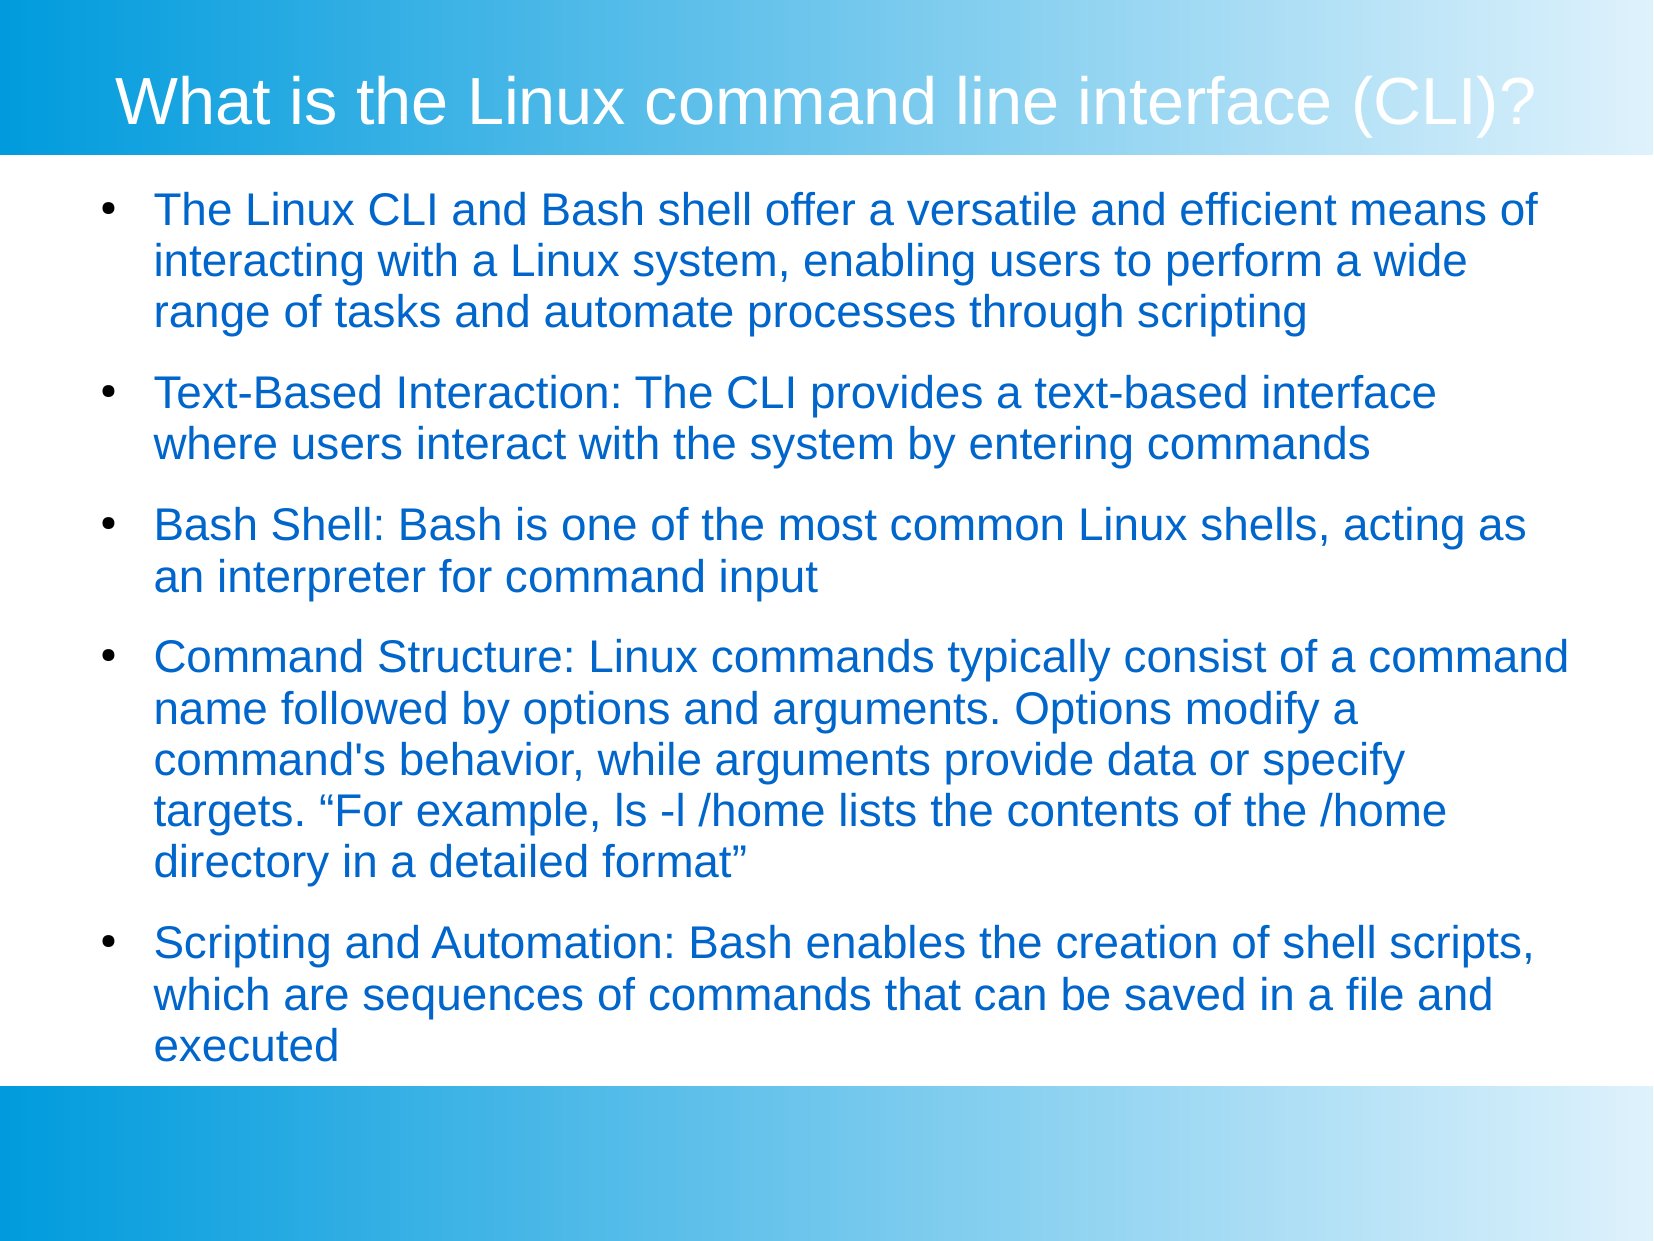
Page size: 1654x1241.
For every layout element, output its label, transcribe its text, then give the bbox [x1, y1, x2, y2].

title What is the Linux command line interface (CLI)? [82, 49, 1571, 155]
list The Linux CLI and Bash shell offer a versatile and efficient means of interacting with a Linux system, enabling users to perform a wide range of tasks and automate processes through scripting Text-Based Interaction: The CLI provides a text-based interface where users interact with the system by entering commands Bash Shell: Bash is one of the most common Linux shells, acting as an interpreter for command input Command Structure: Linux commands typically consist of a command name followed by options and arguments. Options modify a command's behavior, while arguments provide data or specify targets. “For example, ls -l /home lists the contents of the /home directory in a detailed format” Scripting and Automation: Bash enables the creation of shell scripts, which are sequences of commands that can be saved in a file and executed [82, 183, 1571, 1066]
